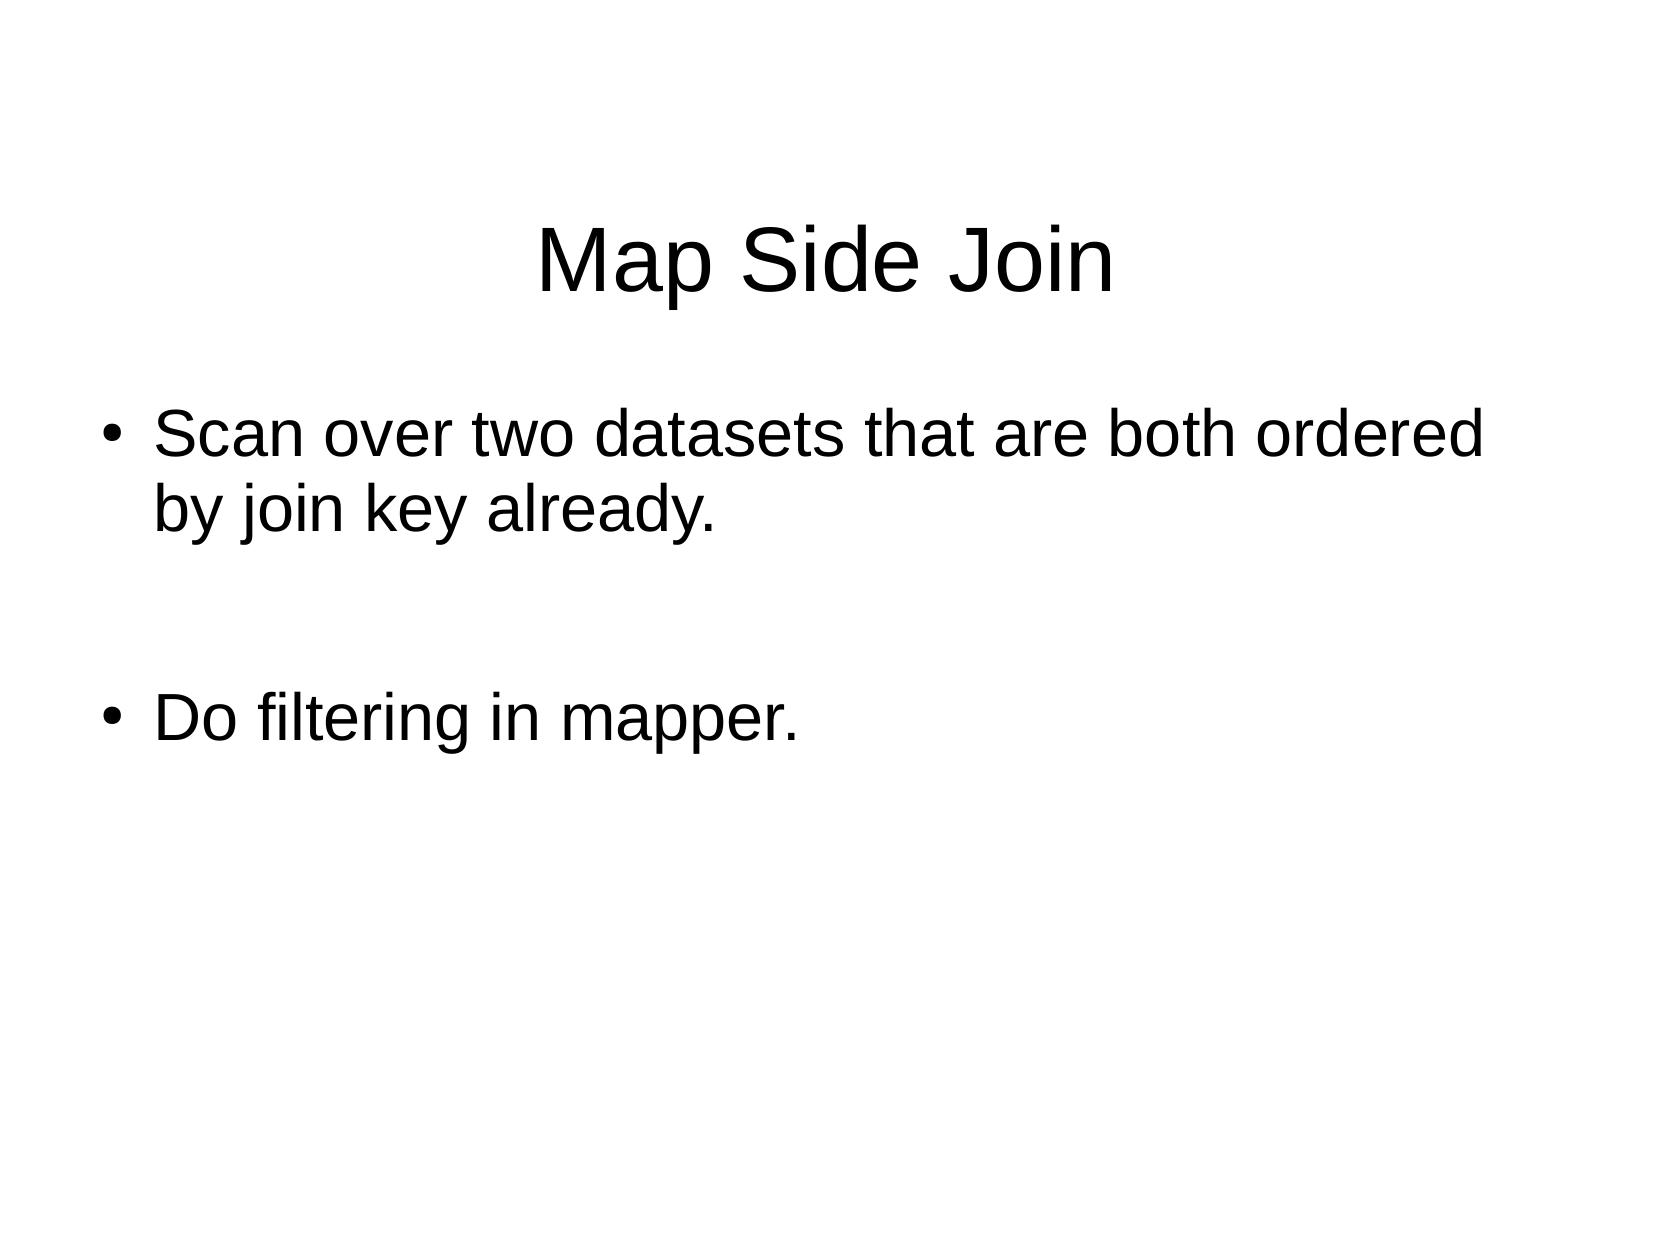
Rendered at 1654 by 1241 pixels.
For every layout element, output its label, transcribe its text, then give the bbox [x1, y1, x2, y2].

list Scan over two datasets that are both ordered by join key already. Do filtering in mapper. [82, 396, 1571, 1201]
title Map Side Join [82, 163, 1571, 356]
